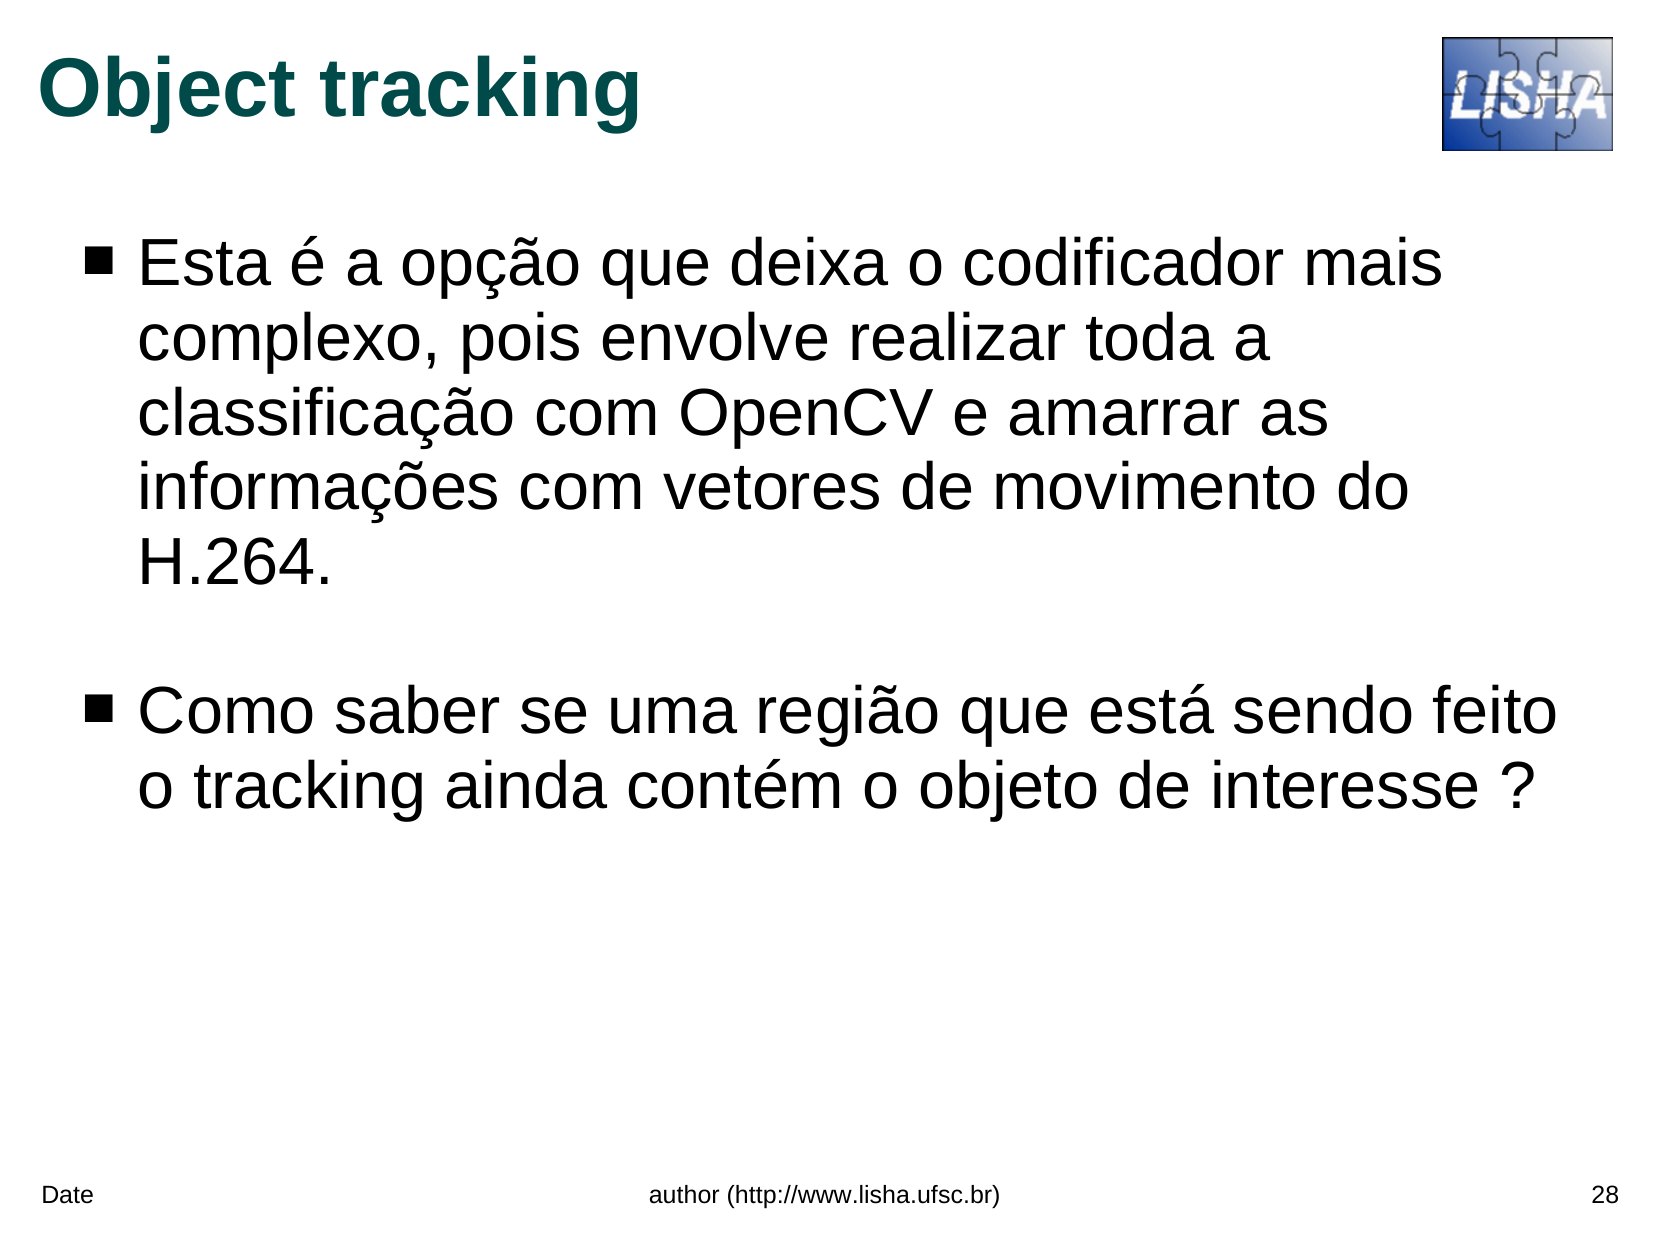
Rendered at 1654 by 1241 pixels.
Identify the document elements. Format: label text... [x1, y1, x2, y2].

picture [1442, 37, 1613, 151]
list Esta é a opção que deixa o codificador mais complexo, pois envolve realizar toda a classificação com OpenCV e amarrar as informações com vetores de movimento do H.264. Como saber se uma região que está sendo feito o tracking ainda contém o objeto de interesse ? [37, 225, 1613, 1163]
title Object tracking [37, 37, 1426, 151]
